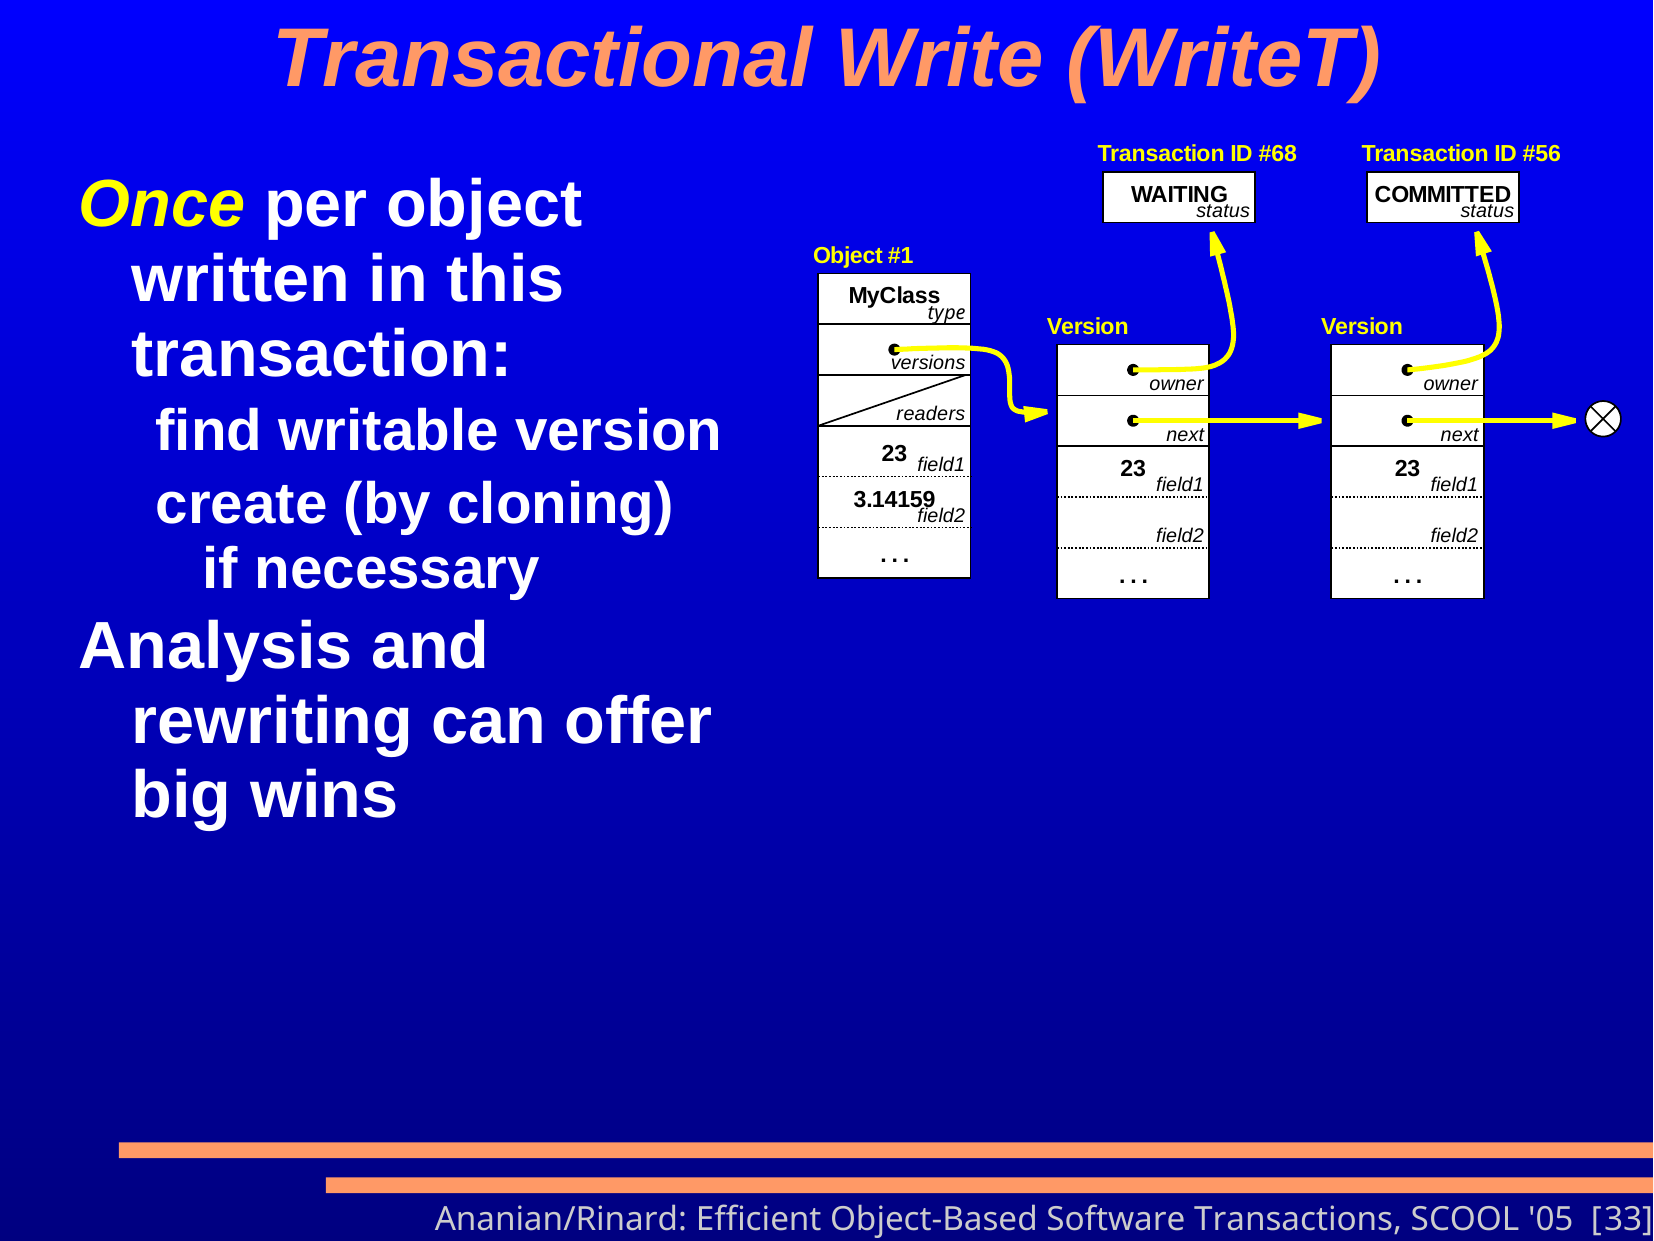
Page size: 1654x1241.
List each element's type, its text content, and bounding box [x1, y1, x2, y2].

title Transactional Write (WriteT) [121, 0, 1534, 115]
list Once per object written in this transaction: find writable version create (by cloning) if necessary Analysis and rewriting can offer big wins [61, 166, 726, 1147]
picture [756, 79, 1653, 650]
